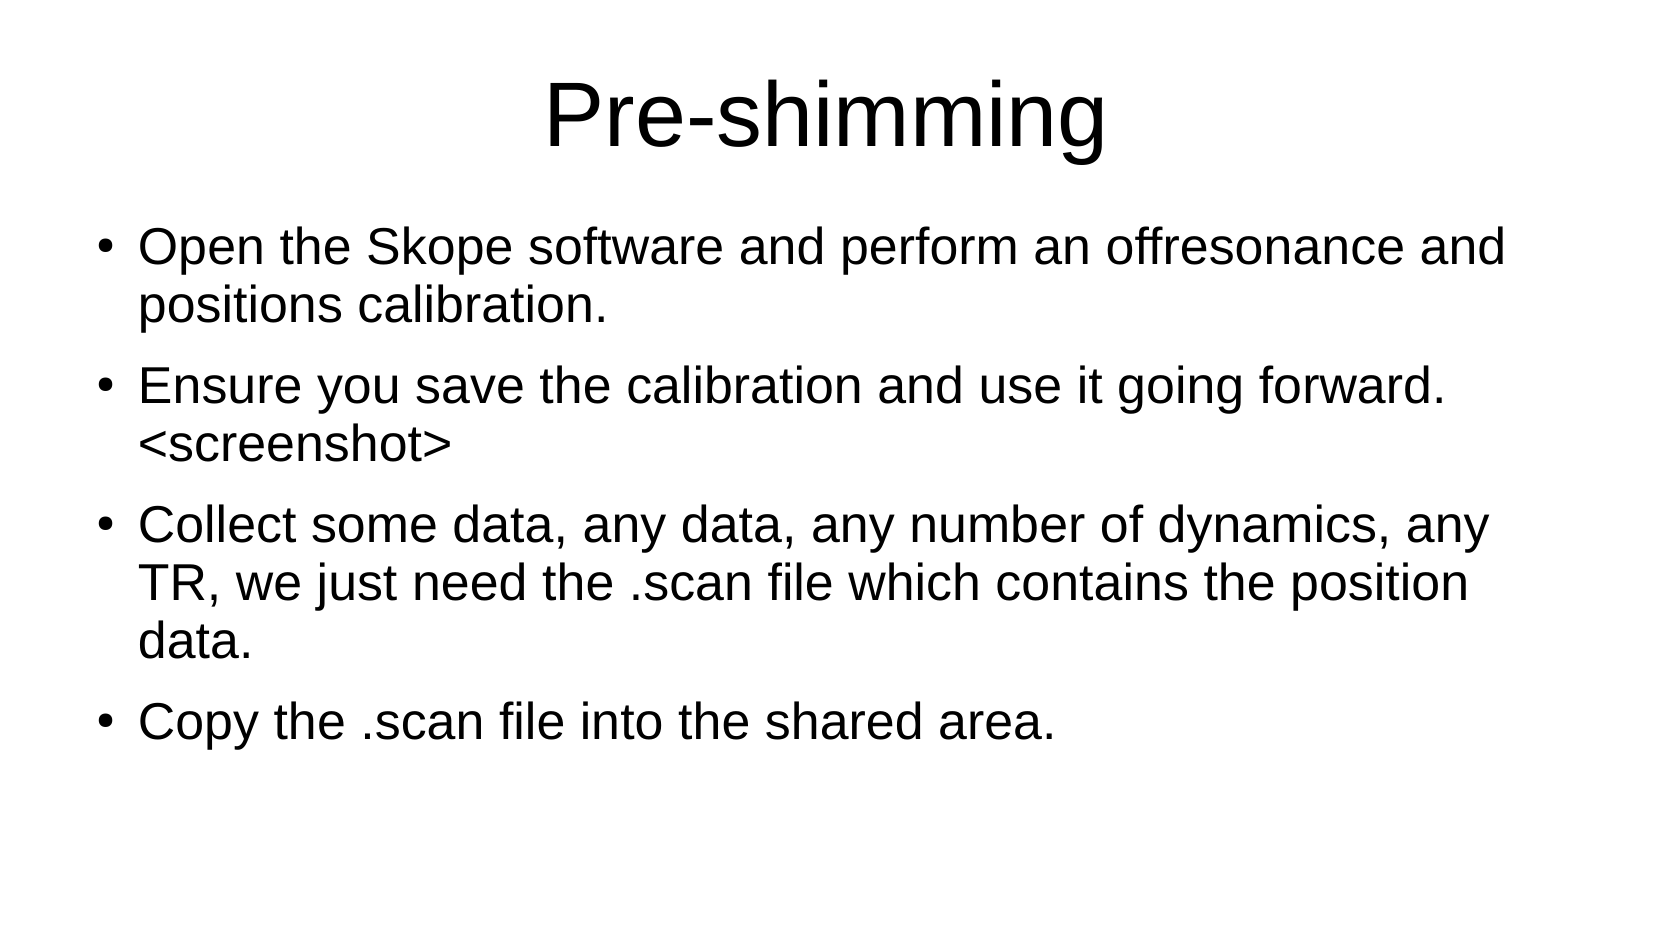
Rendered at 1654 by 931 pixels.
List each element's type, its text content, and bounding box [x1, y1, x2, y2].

list Open the Skope software and perform an offresonance and positions calibration. Ensure you save the calibration and use it going forward. <screenshot> Collect some data, any data, any number of dynamics, any TR, we just need the .scan file which contains the position data. Copy the .scan file into the shared area. [82, 217, 1571, 758]
title Pre-shimming [82, 37, 1571, 193]
